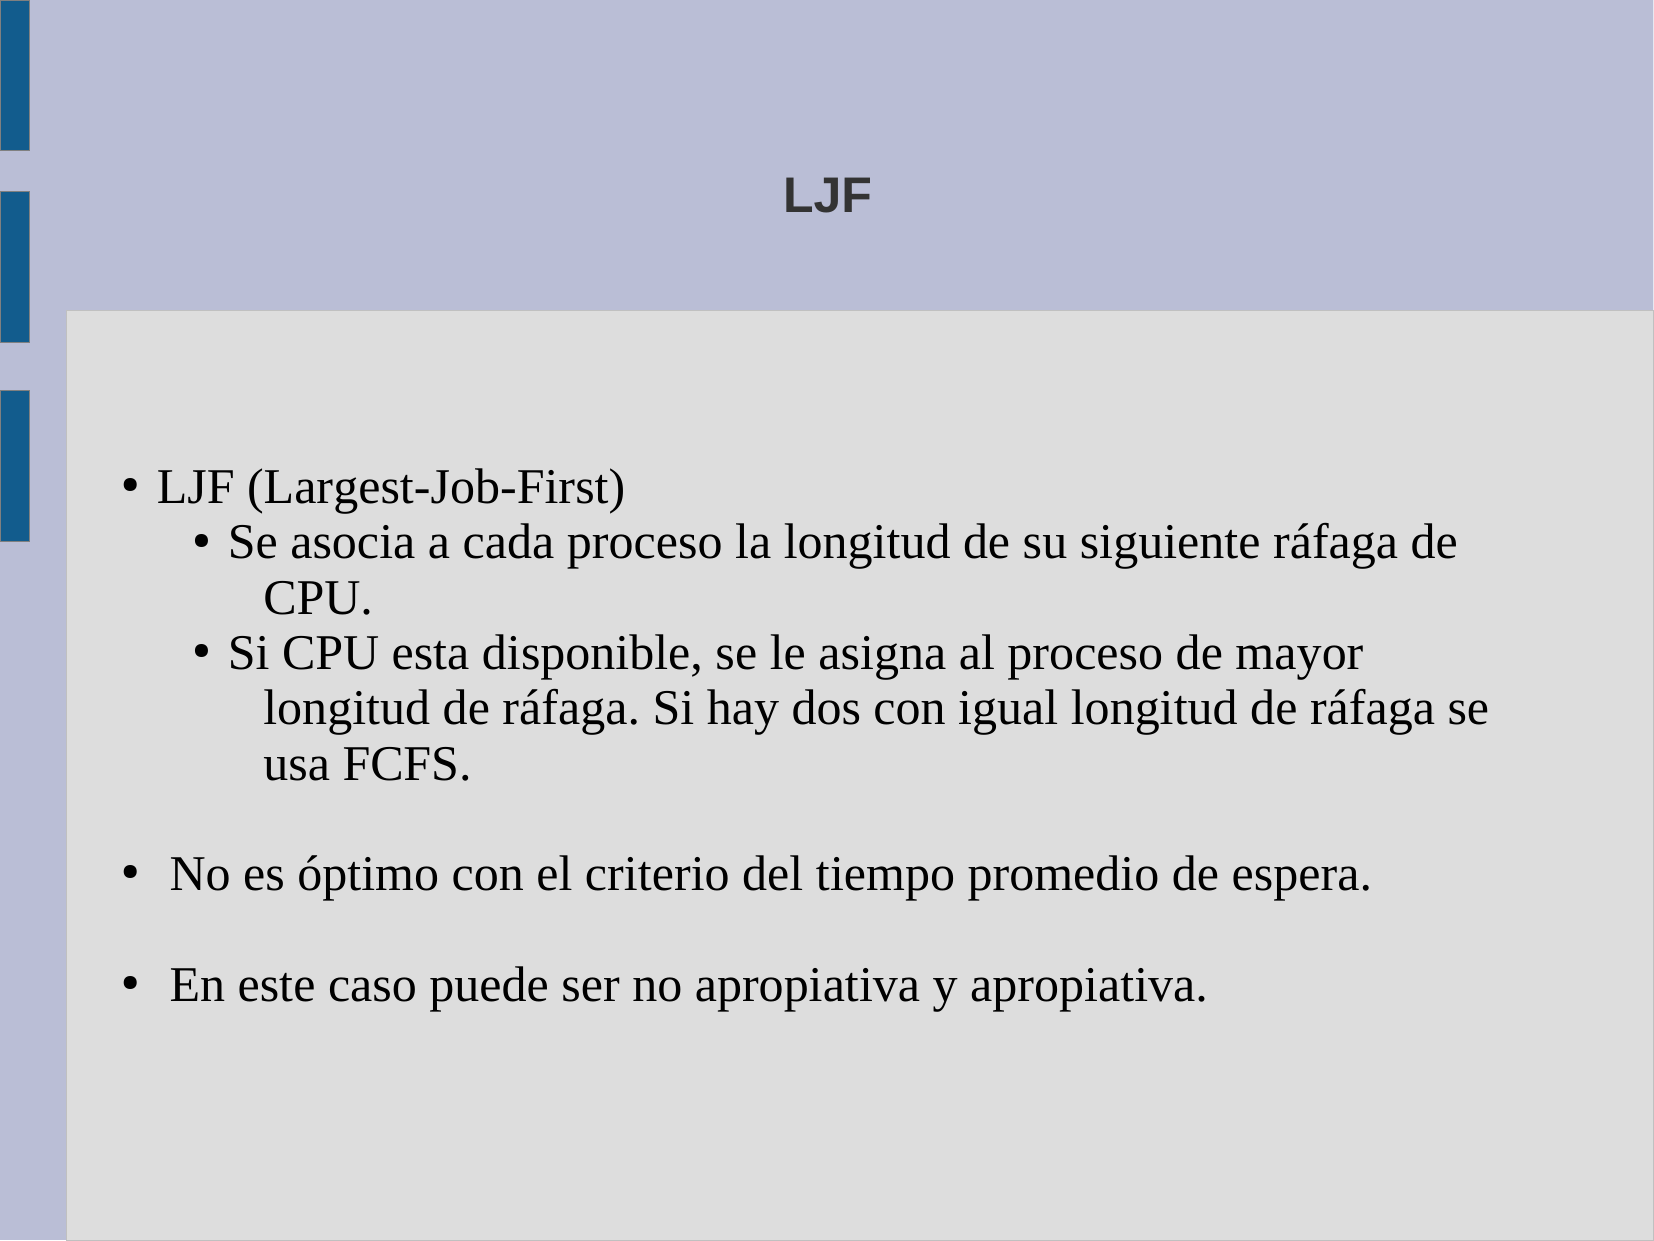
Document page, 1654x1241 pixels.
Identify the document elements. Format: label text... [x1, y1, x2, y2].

title LJF [121, 91, 1534, 299]
subtitle LJF (Largest-Job-First) Se asocia a cada proceso la longitud de su siguiente ráfaga de CPU. Si CPU esta disponible, se le asigna al proceso de mayor longitud de ráfaga. Si hay dos con igual longitud de ráfaga se usa FCFS. No es óptimo con el criterio del tiempo promedio de espera. En este caso puede ser no apropiativa y apropiativa. [121, 344, 1534, 1127]
